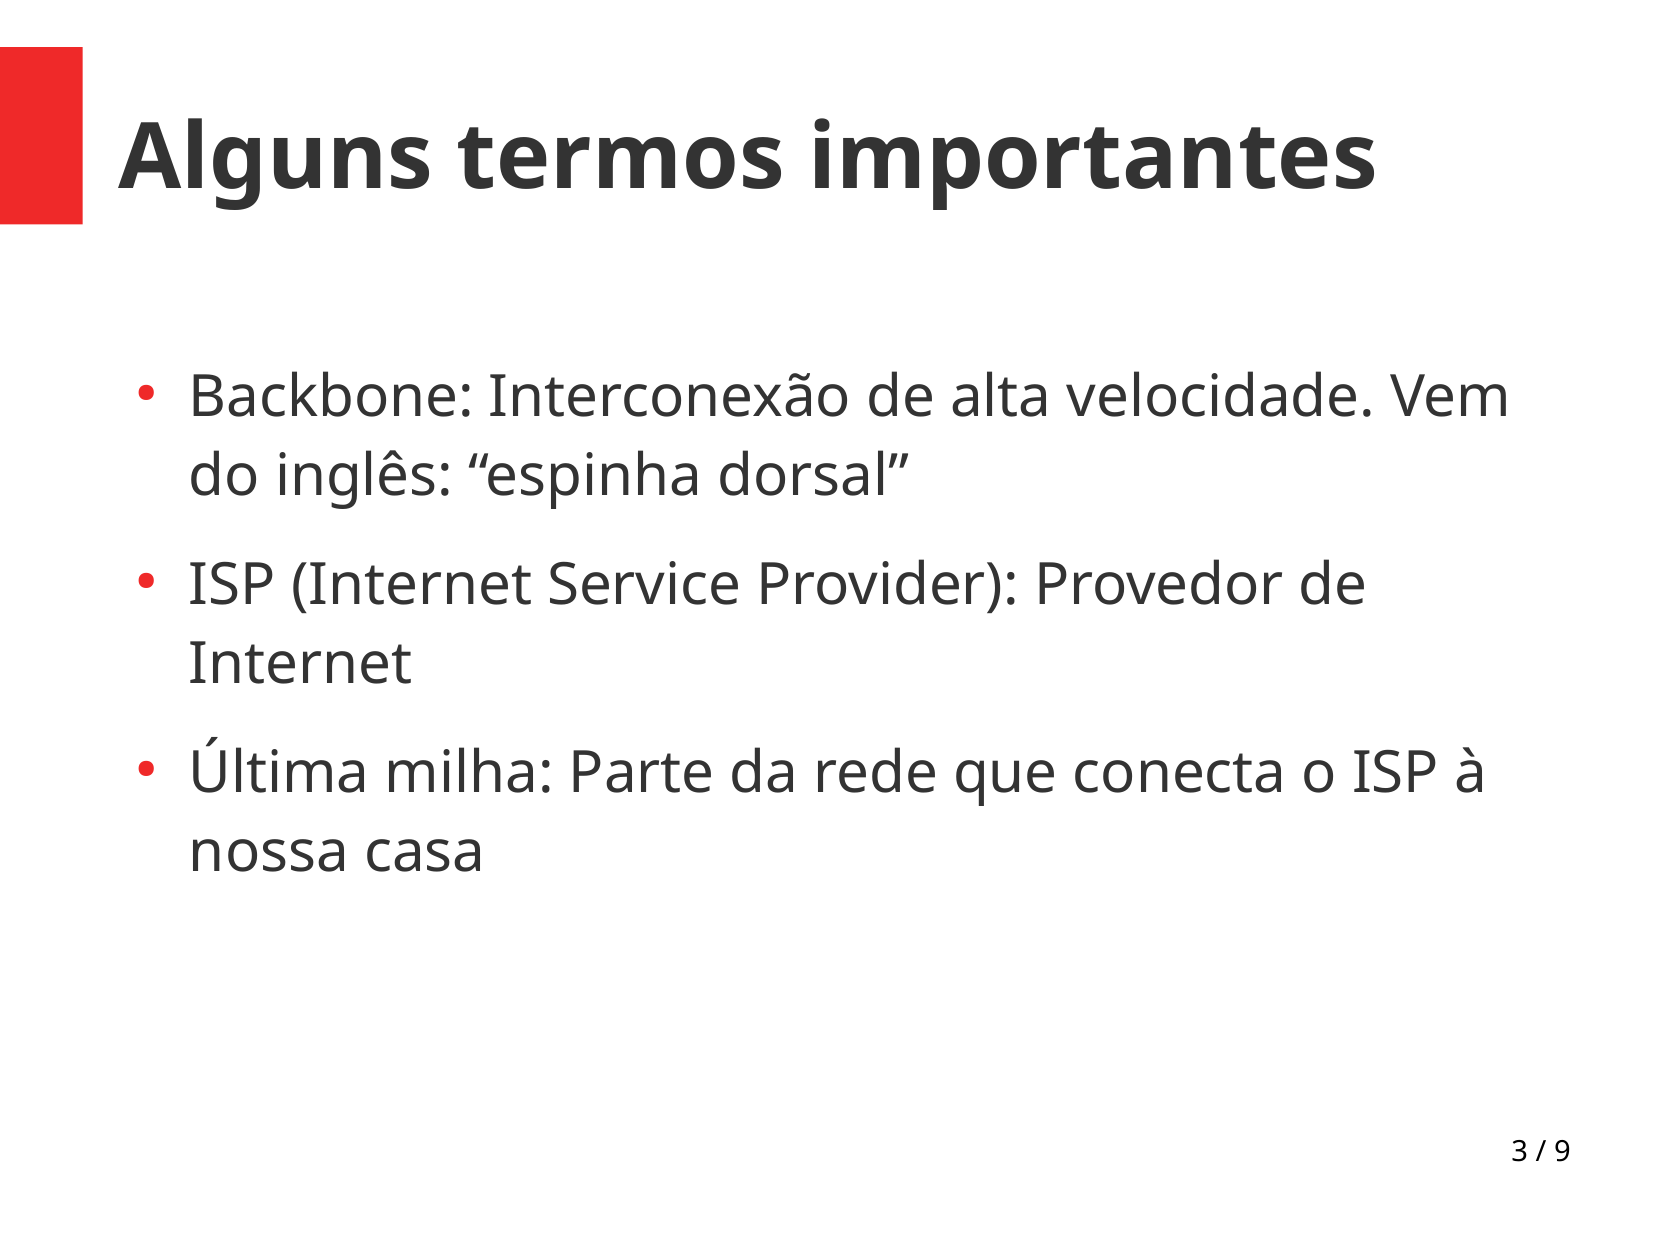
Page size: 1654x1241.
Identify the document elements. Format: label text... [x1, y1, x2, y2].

list Backbone: Interconexão de alta velocidade. Vem do inglês: “espinha dorsal” ISP (Internet Service Provider): Provedor de Internet Última milha: Parte da rede que conecta o ISP à nossa casa [118, 354, 1536, 1074]
title Alguns termos importantes [118, 49, 1571, 257]
